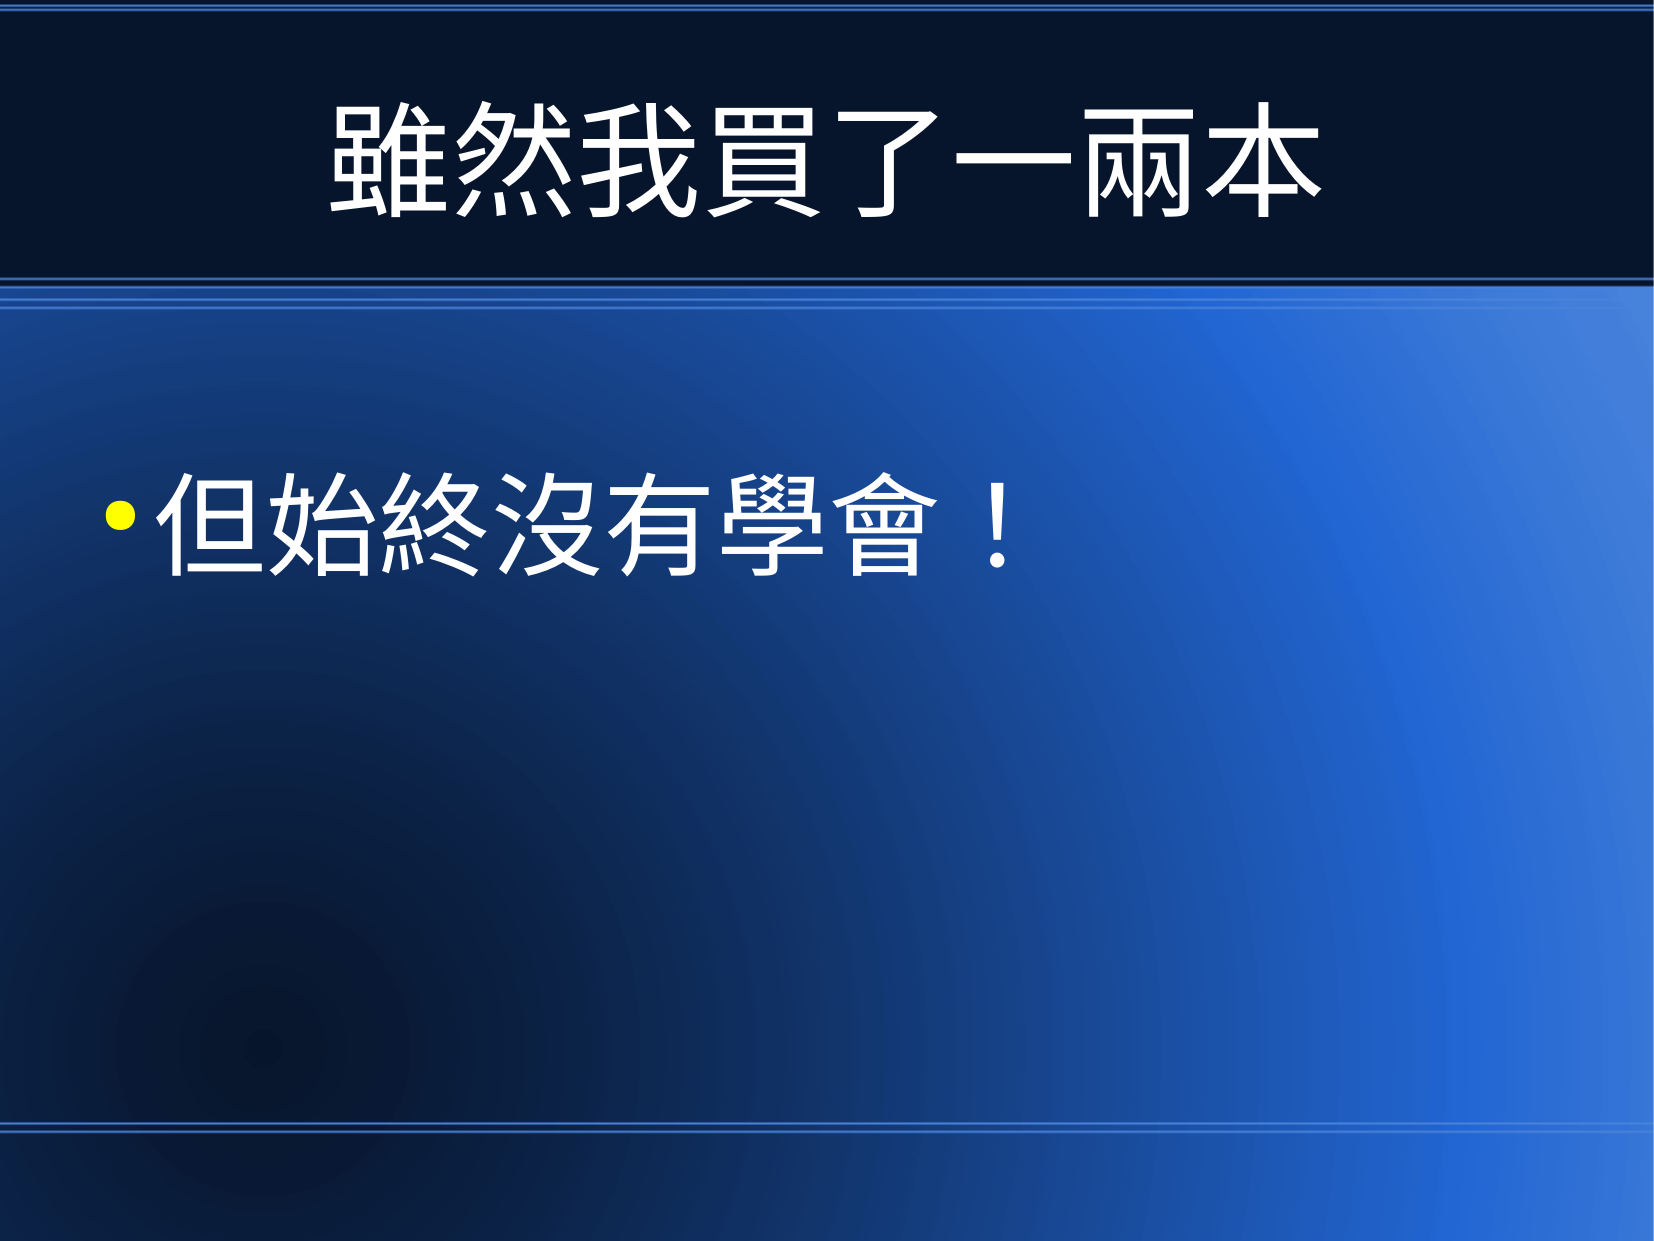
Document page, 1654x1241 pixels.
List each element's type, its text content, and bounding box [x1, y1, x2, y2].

picture [0, 0, 1654, 1241]
title 雖然我買了一兩本 [82, 49, 1571, 257]
list 但始終沒有學會！ [82, 355, 1571, 1241]
